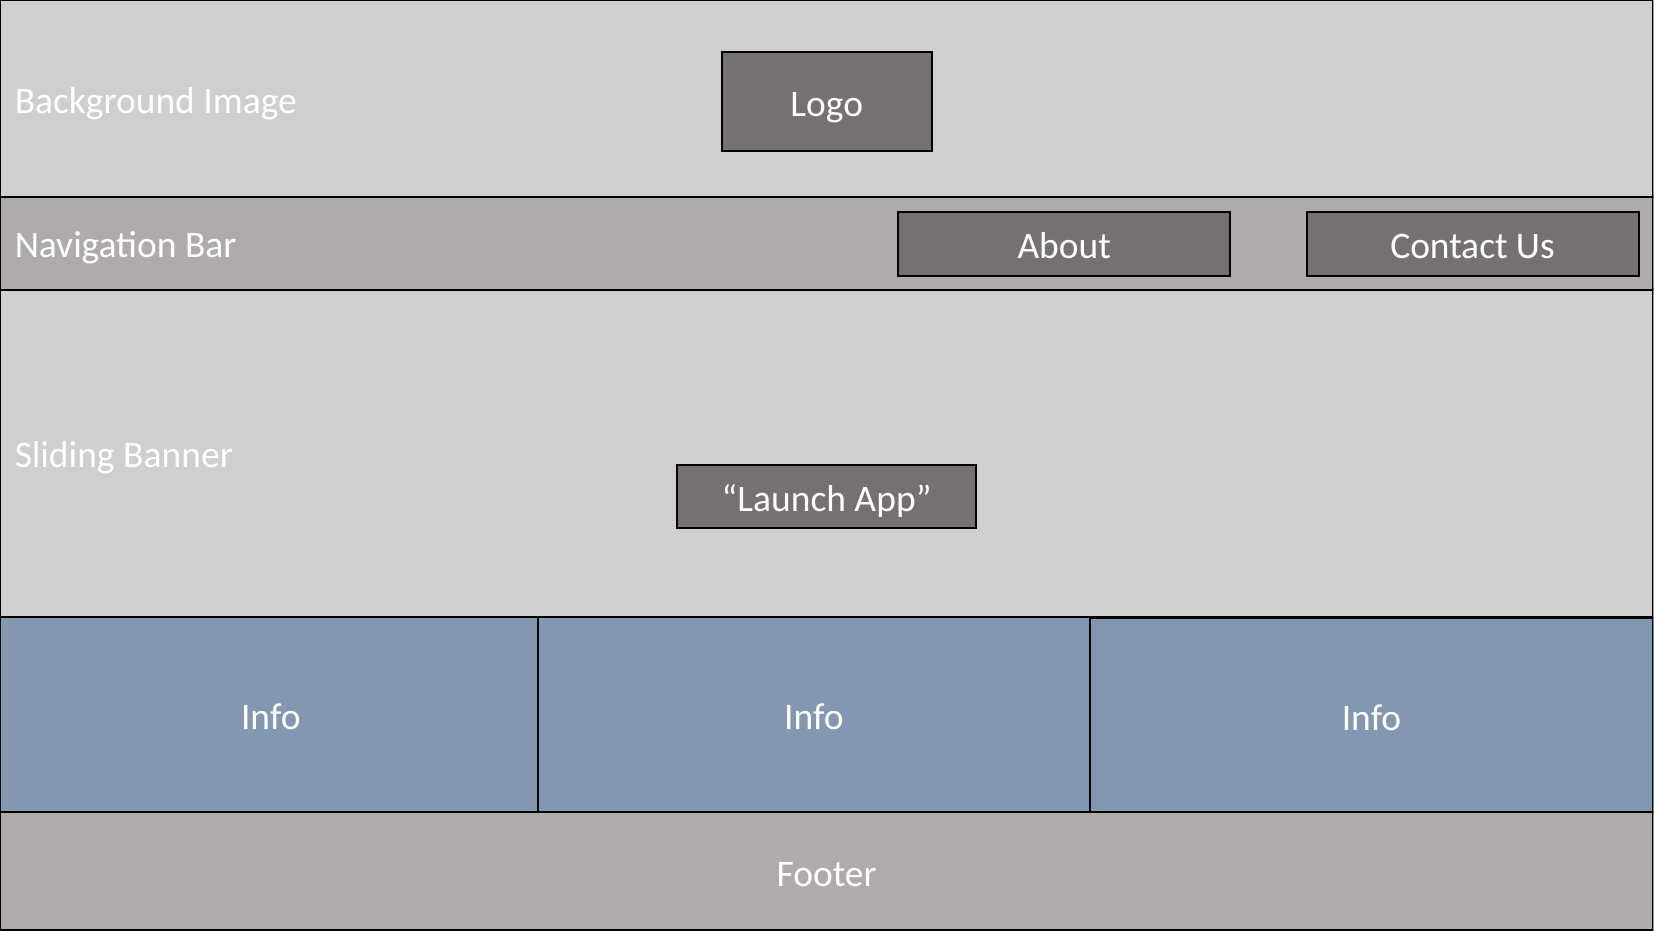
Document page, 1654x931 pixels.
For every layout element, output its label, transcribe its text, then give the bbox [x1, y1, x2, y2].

text_box Contact Us [1306, 211, 1639, 277]
text_box “Launch App” [677, 465, 977, 528]
text_box About [898, 211, 1231, 277]
text_box Footer [0, 812, 1654, 931]
text_box Sliding Banner [0, 290, 1654, 617]
text_box Info [0, 617, 537, 812]
text_box Info [537, 616, 1090, 812]
text_box Logo [721, 51, 932, 151]
text_box Info [1089, 617, 1654, 812]
text_box Navigation Bar [0, 197, 1654, 290]
text_box Background Image [0, 0, 1654, 197]
